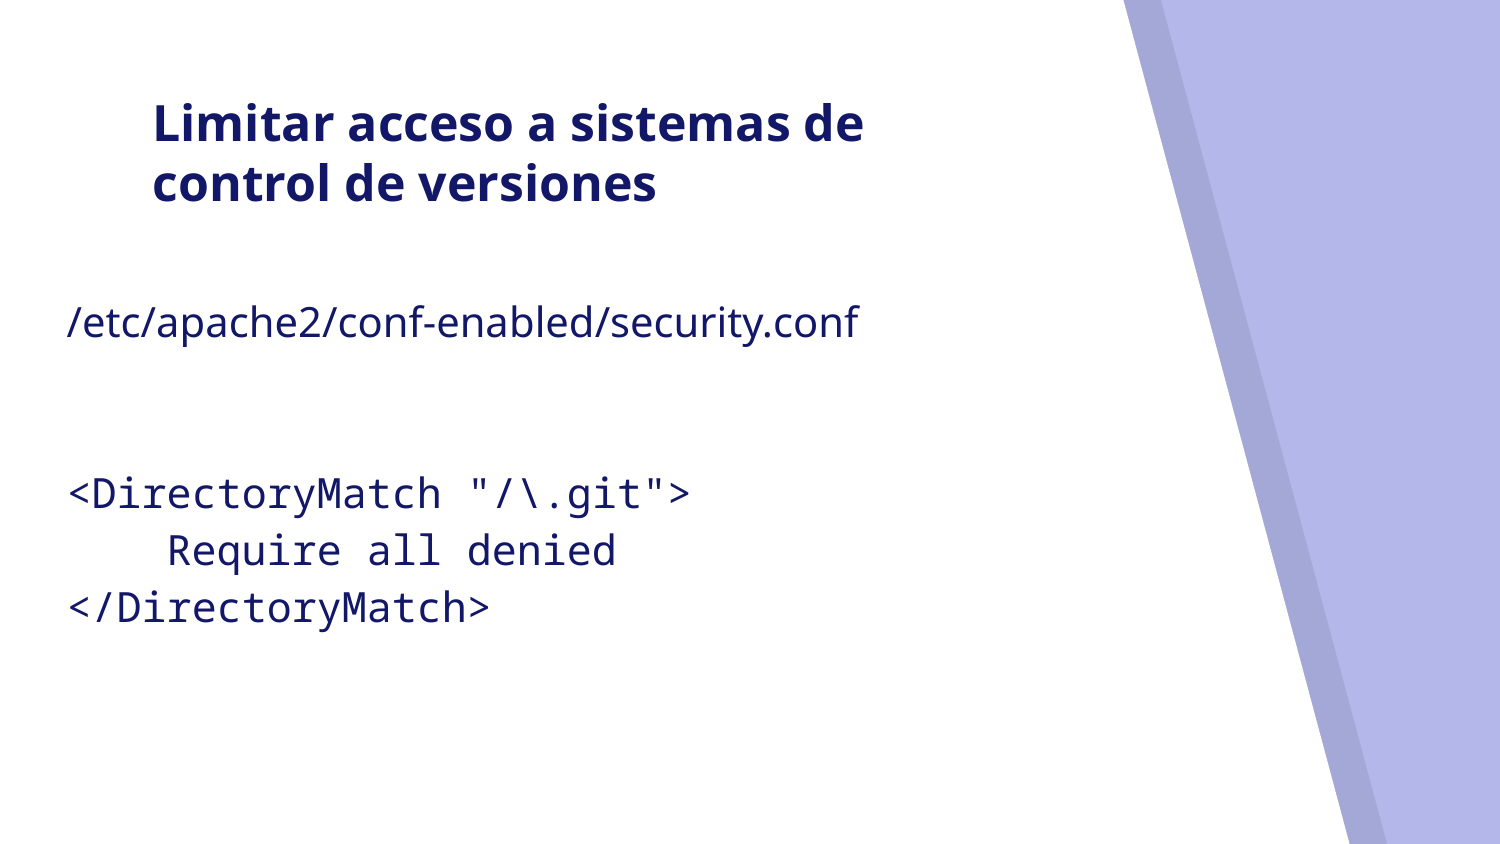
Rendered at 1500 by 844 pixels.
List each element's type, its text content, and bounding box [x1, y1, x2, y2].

title Limitar acceso a sistemas de control de versiones [137, 146, 1011, 227]
text_box /etc/apache2/conf-enabled/security.conf <DirectoryMatch "/\.git"> Require all denied </DirectoryMatch> [31, 236, 1335, 844]
